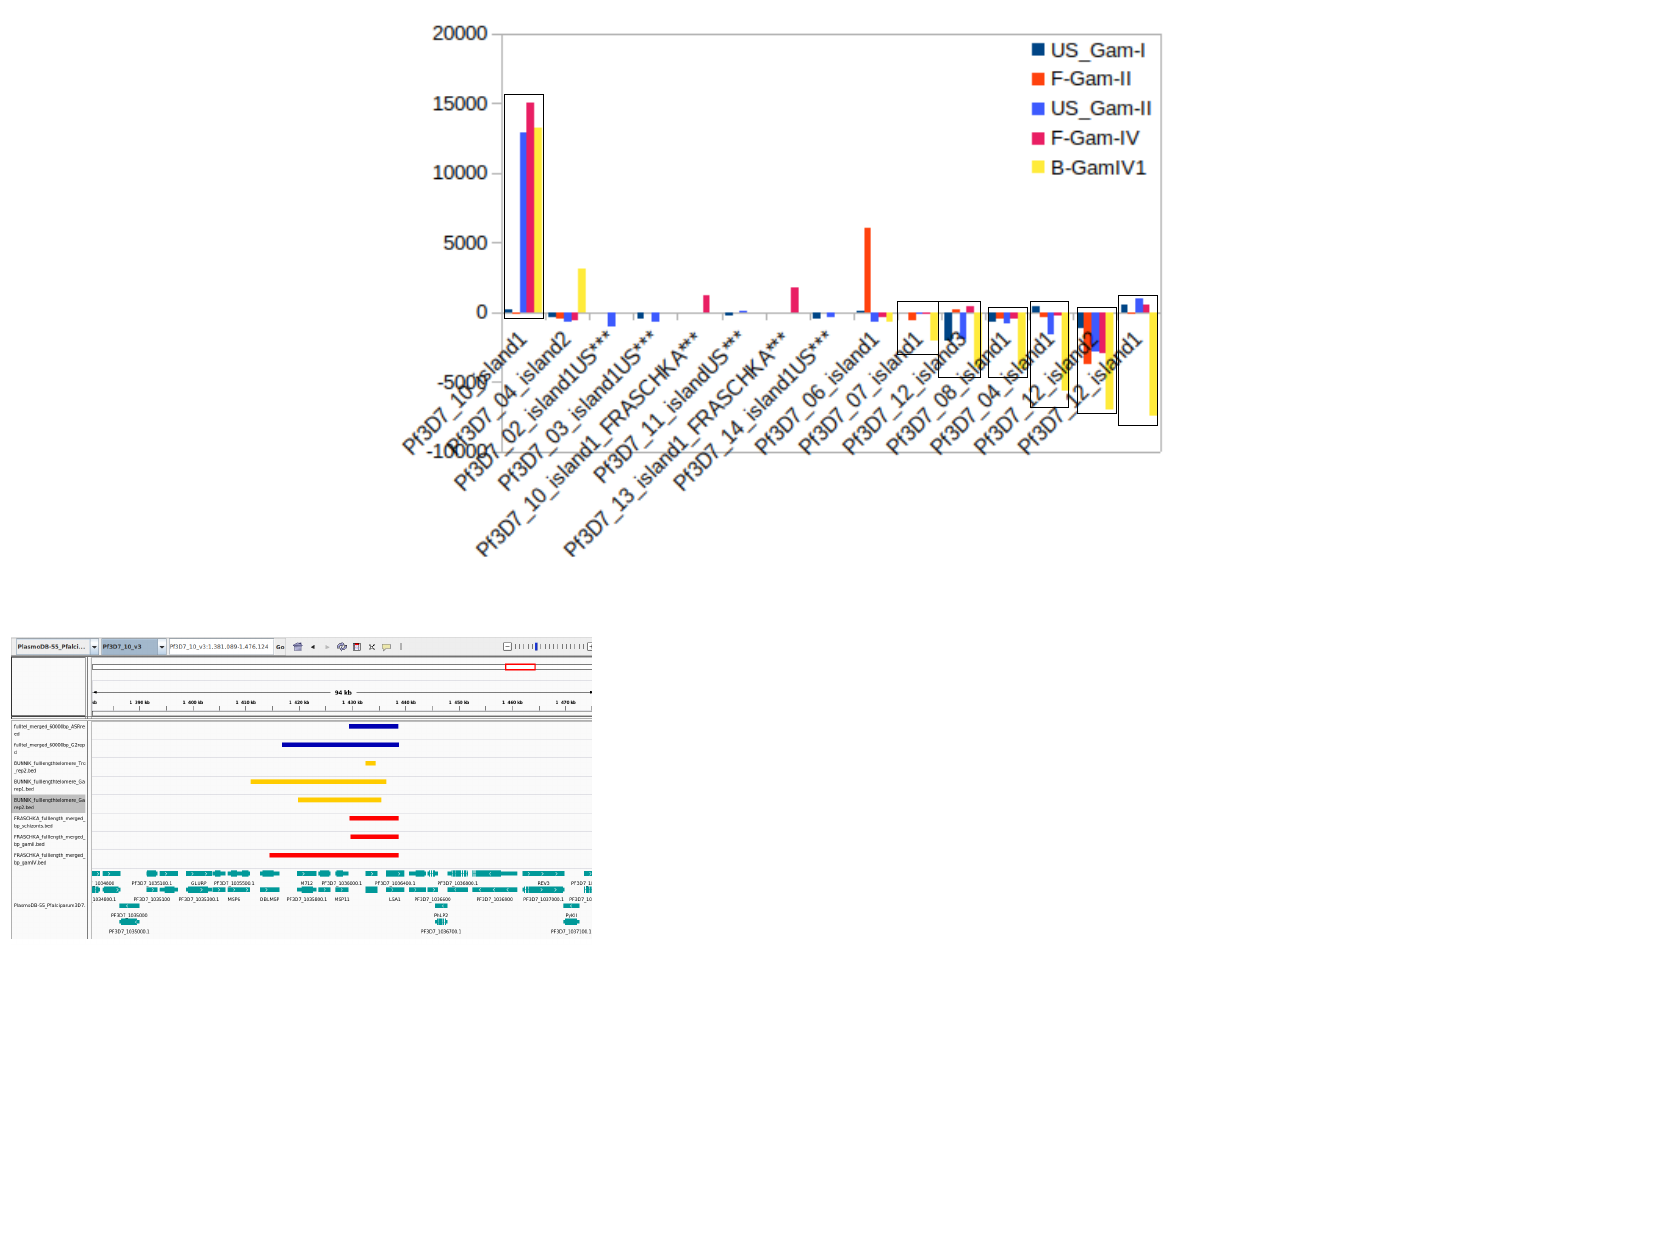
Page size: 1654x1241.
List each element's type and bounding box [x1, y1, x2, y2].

picture [11, 637, 592, 945]
picture [381, 23, 1170, 571]
